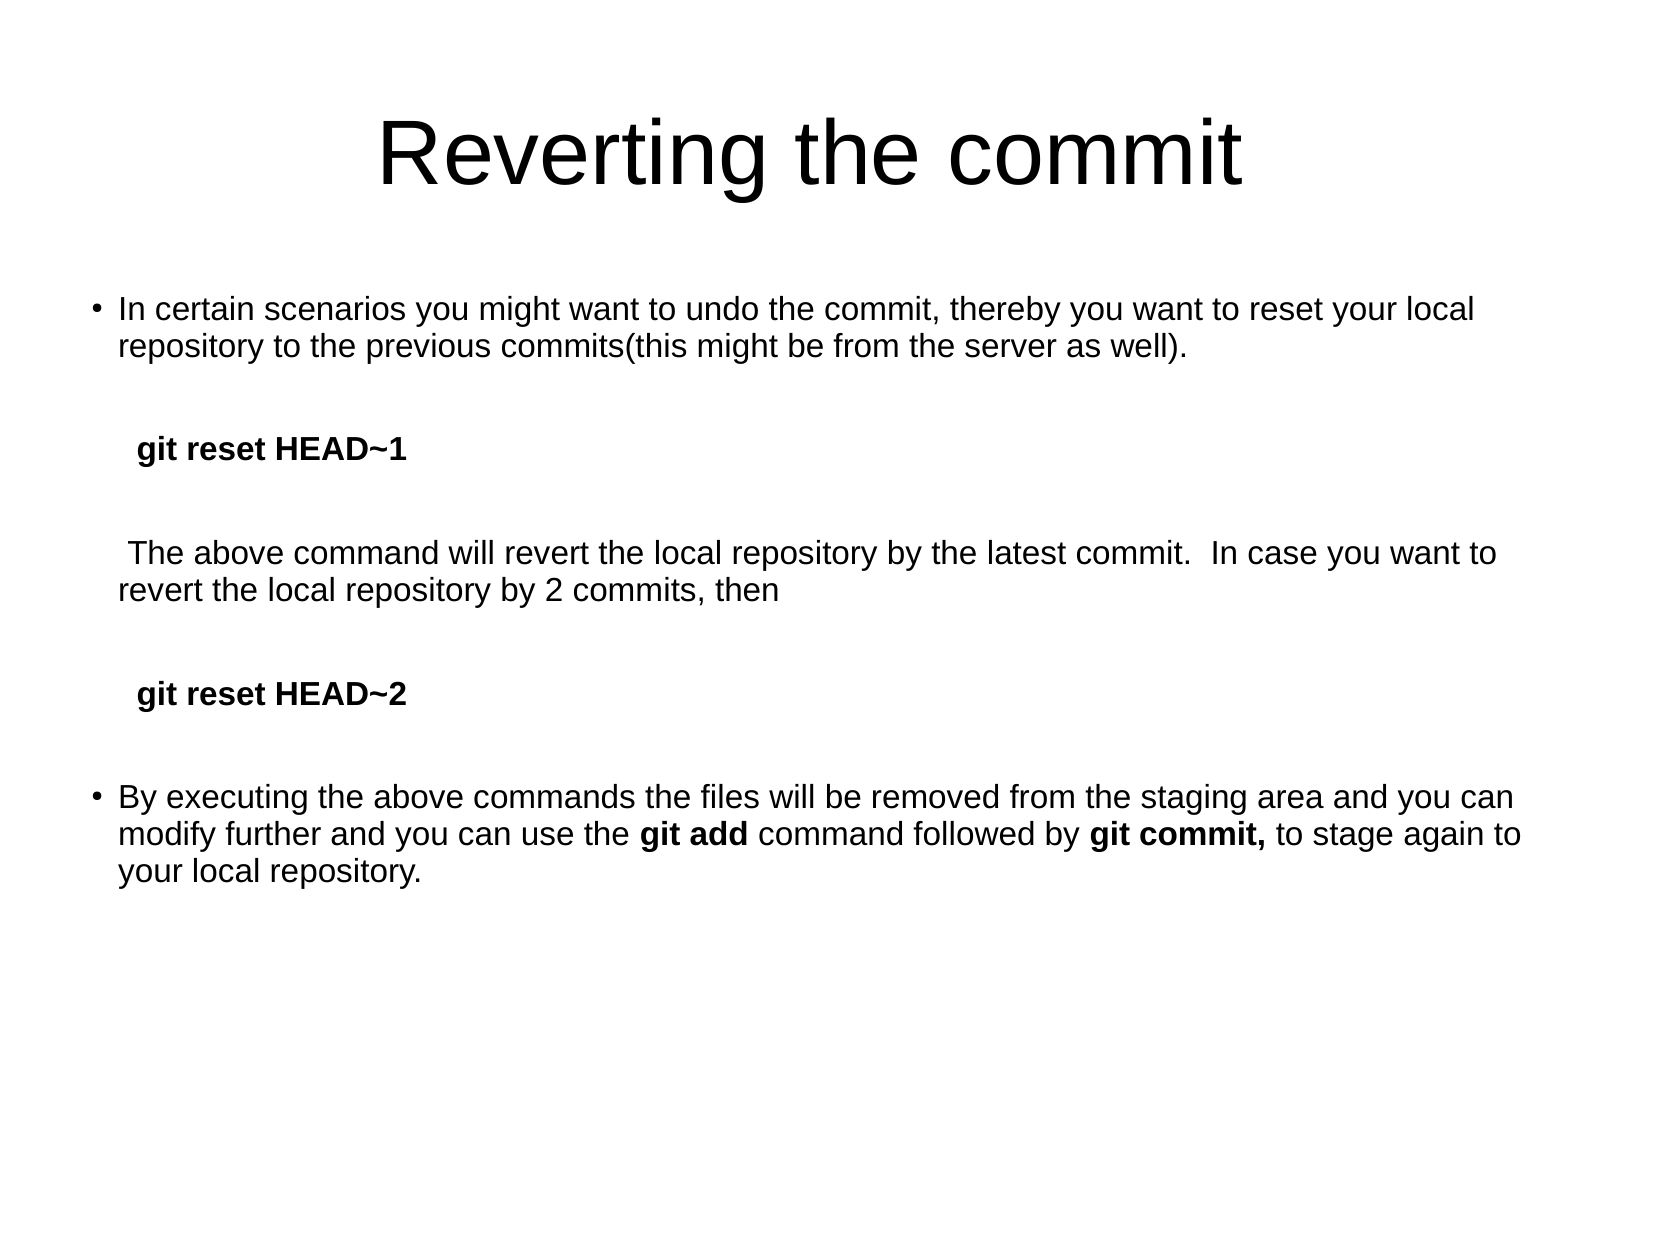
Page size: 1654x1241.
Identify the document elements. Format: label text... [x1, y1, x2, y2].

title Reverting the commit [82, 49, 1571, 257]
list In certain scenarios you might want to undo the commit, thereby you want to reset your local repository to the previous commits(this might be from the server as well). git reset HEAD~1 The above command will revert the local repository by the latest commit. In case you want to revert the local repository by 2 commits, then git reset HEAD~2 By executing the above commands the files will be removed from the staging area and you can modify further and you can use the git add command followed by git commit, to stage again to your local repository. [82, 290, 1571, 1010]
